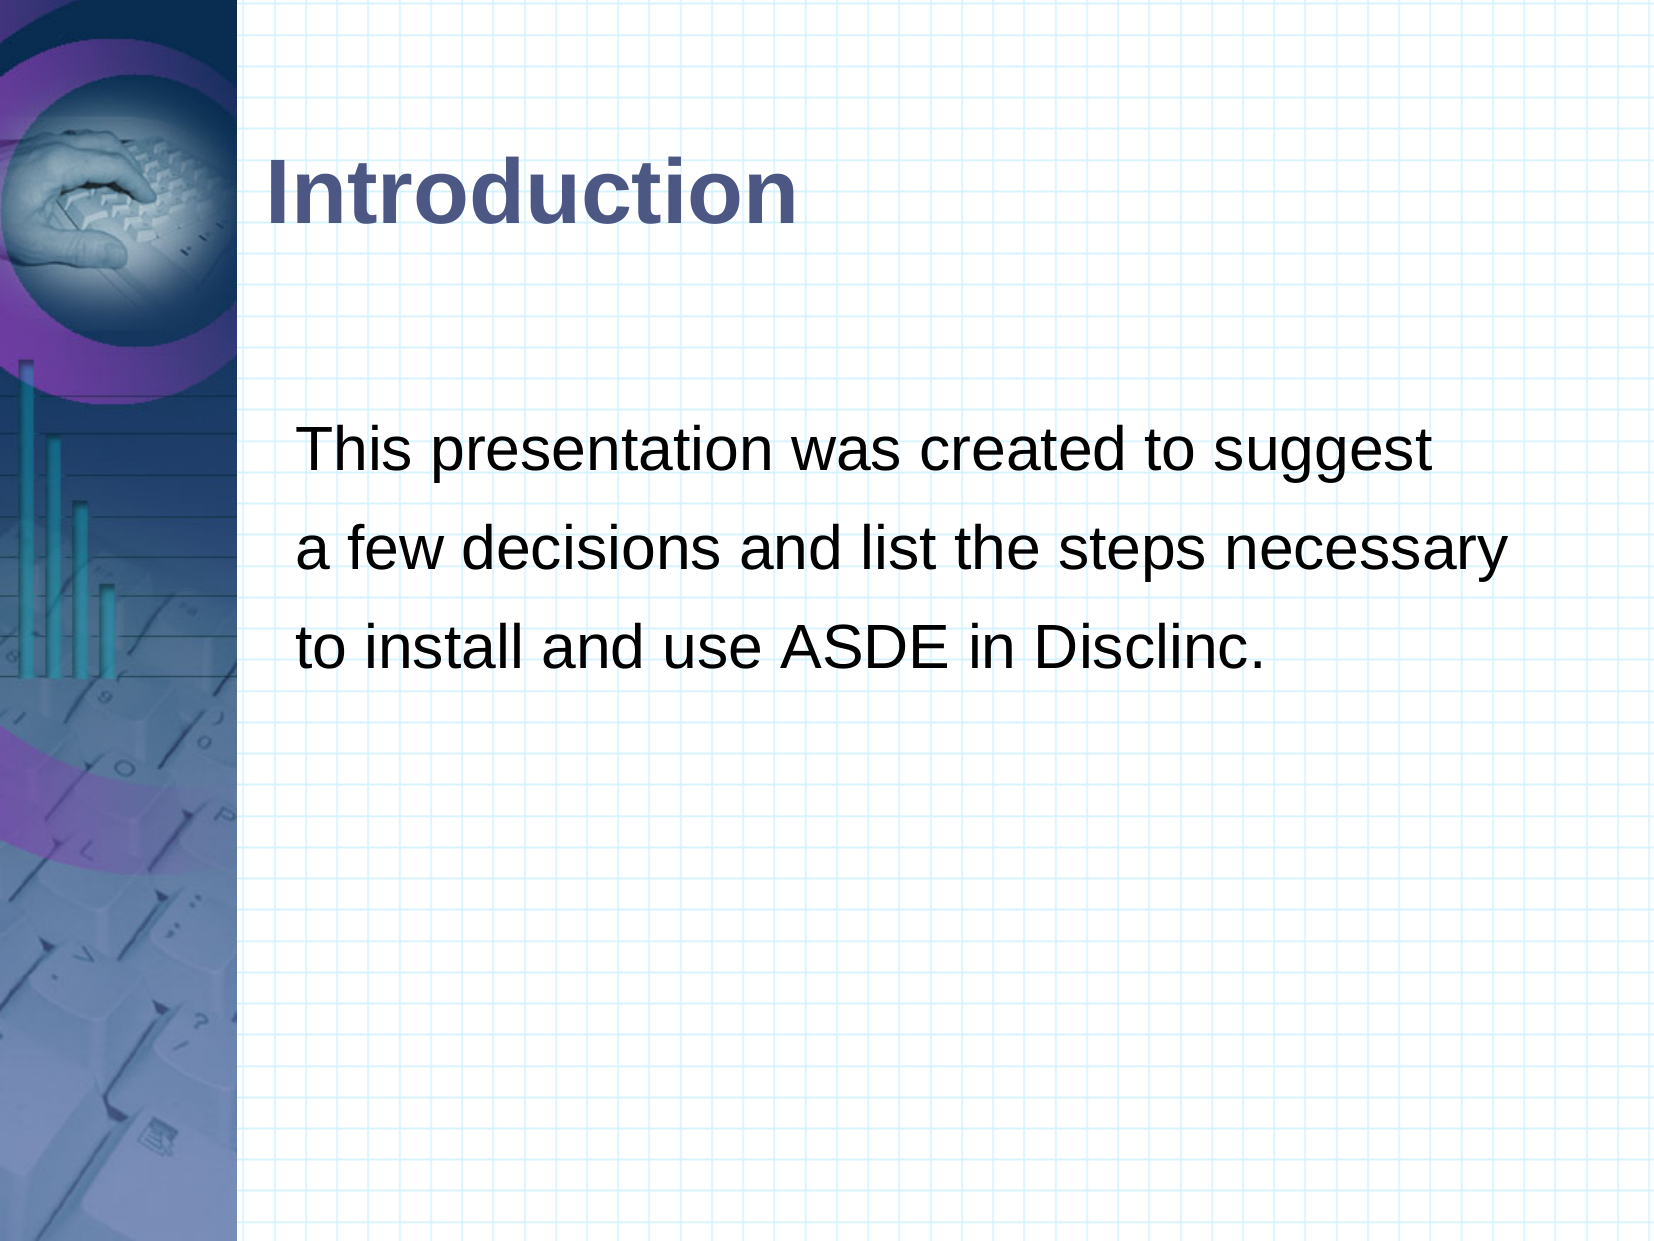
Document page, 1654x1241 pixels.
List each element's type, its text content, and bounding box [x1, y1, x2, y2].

title Introduction [265, 88, 1651, 296]
list This presentation was created to suggest a few decisions and list the steps necessary to install and use ASDE in Disclinc. [295, 413, 1595, 1127]
picture [0, 0, 1654, 1241]
